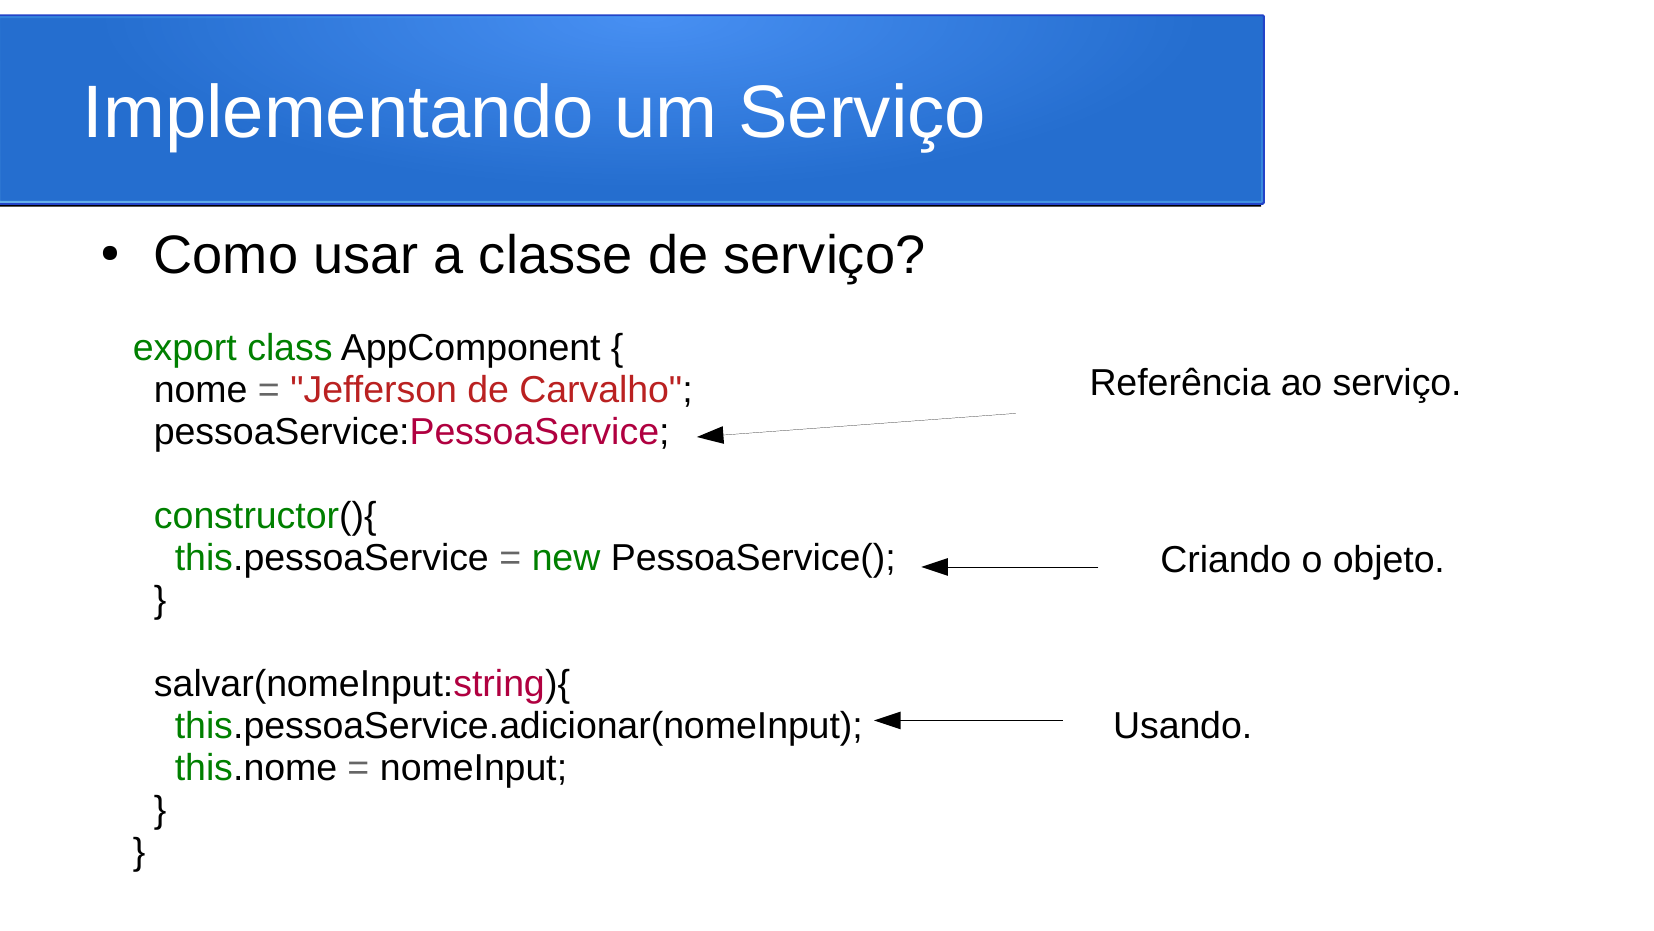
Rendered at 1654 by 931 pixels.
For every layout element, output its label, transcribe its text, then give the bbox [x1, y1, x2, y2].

list Como usar a classe de serviço? [82, 224, 1571, 764]
text_box Criando o objeto. [1145, 531, 1461, 589]
text_box Usando. [1098, 696, 1268, 754]
text_box Referência ao serviço. [1074, 354, 1477, 412]
title Implementando um Serviço [82, 35, 1235, 189]
text_box export class AppComponent { nome = "Jefferson de Carvalho"; pessoaService:PessoaService; constructor(){ this.pessoaService = new PessoaService(); } salvar(nomeInput:string){ this.pessoaService.adicionar(nomeInput); this.nome = nomeInput; } } [118, 318, 993, 880]
